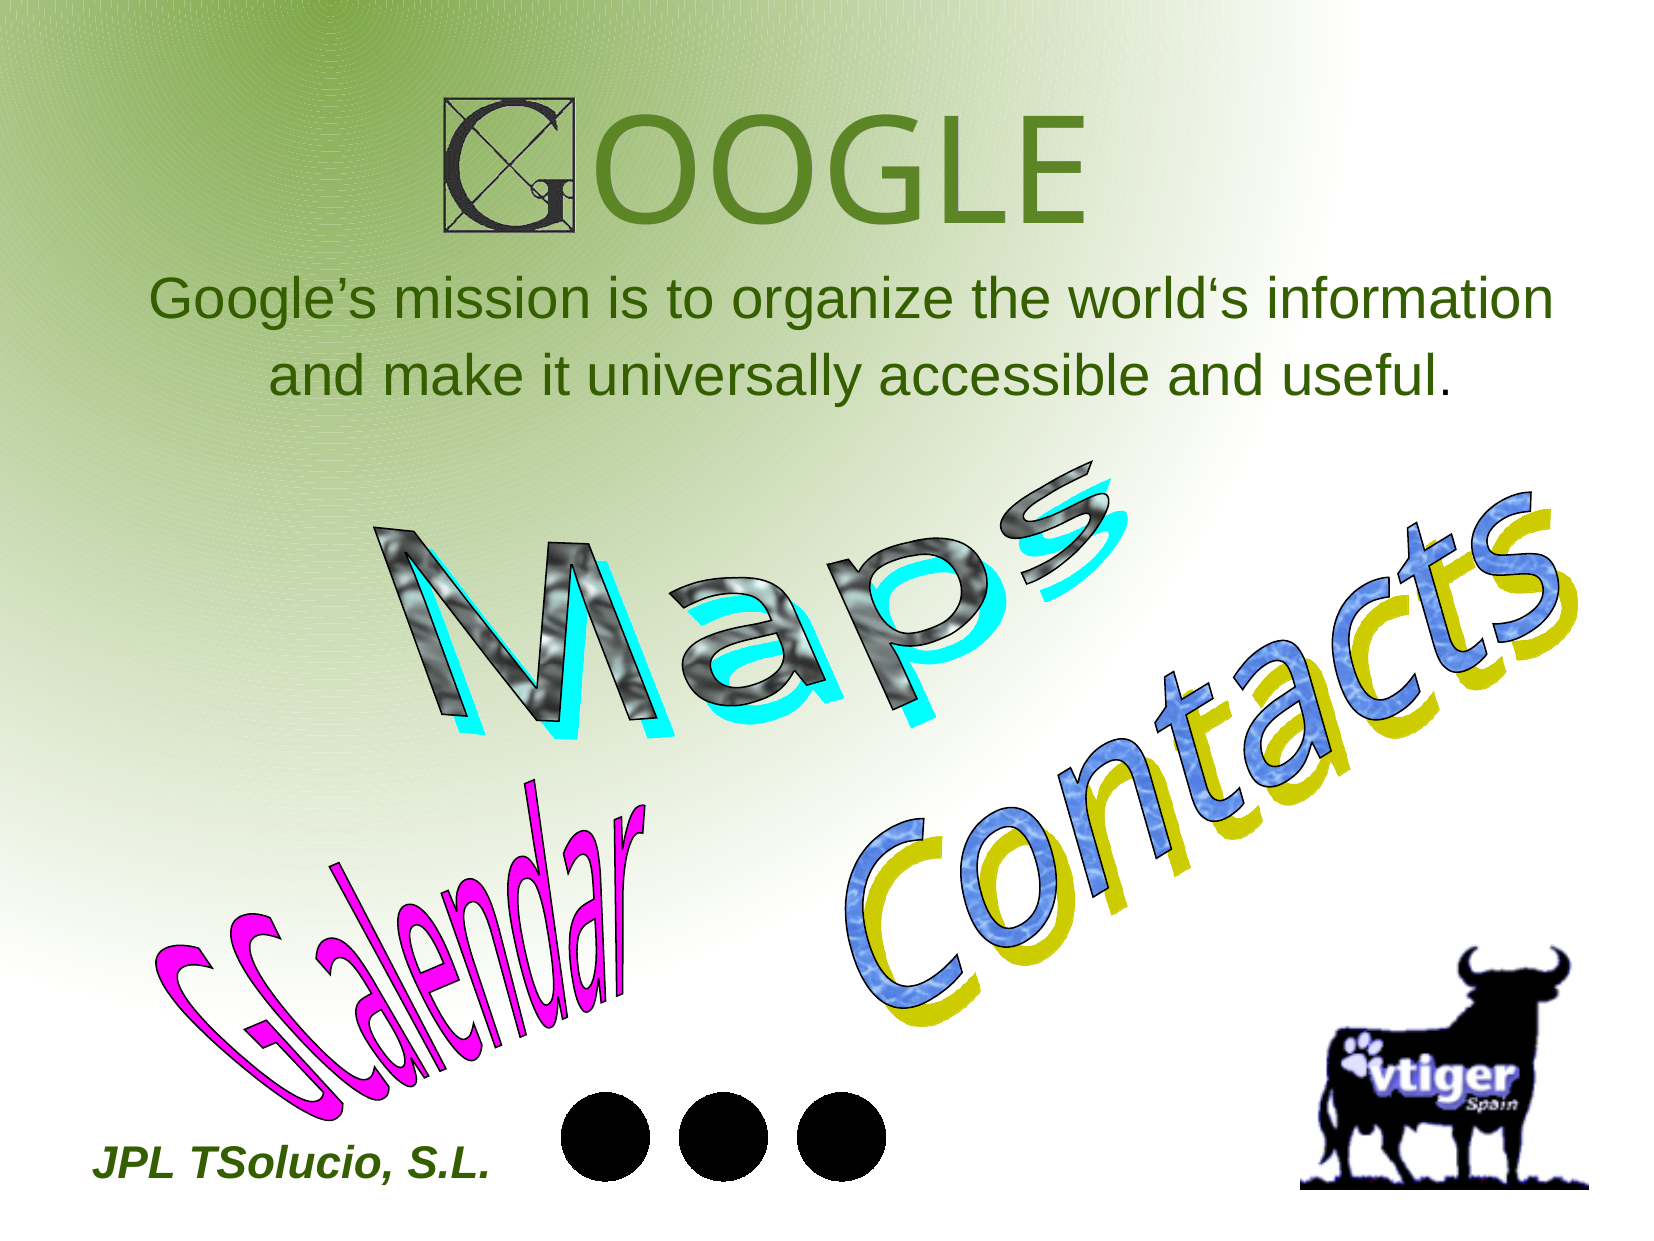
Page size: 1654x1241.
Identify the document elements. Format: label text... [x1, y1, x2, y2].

text_box Contacts [1397, 522, 1487, 673]
text_box GCalendar [316, 938, 429, 1087]
text_box [561, 1092, 650, 1182]
title OOGLE [0, 77, 1648, 253]
text_box Contacts [960, 807, 1057, 948]
text_box Contacts [1058, 738, 1172, 898]
text_box Maps [1000, 461, 1109, 584]
text_box Google’s mission is to organize the world‘s information and make it universally accessible and useful. [30, 265, 1654, 413]
text_box [797, 1092, 886, 1182]
text_box GCalendar [614, 805, 645, 997]
text_box GCalendar [507, 779, 568, 1028]
text_box Contacts [1471, 492, 1559, 643]
text_box GCalendar [441, 878, 527, 1048]
text_box Contacts [1332, 577, 1420, 720]
text_box GCalendar [230, 913, 389, 1100]
text_box Contacts [1233, 640, 1332, 787]
text_box GCalendar [563, 830, 606, 1013]
text_box Maps [827, 538, 988, 710]
text_box Maps [669, 577, 826, 706]
text_box GCalendar [397, 904, 482, 1061]
text_box GCalendar [155, 945, 343, 1121]
picture [442, 97, 579, 233]
text_box Contacts [845, 818, 963, 1009]
text_box Maps [373, 527, 657, 722]
text_box GCalendar [329, 862, 446, 1072]
text_box Contacts [1155, 671, 1244, 822]
picture [1300, 939, 1589, 1190]
text_box [679, 1092, 768, 1182]
